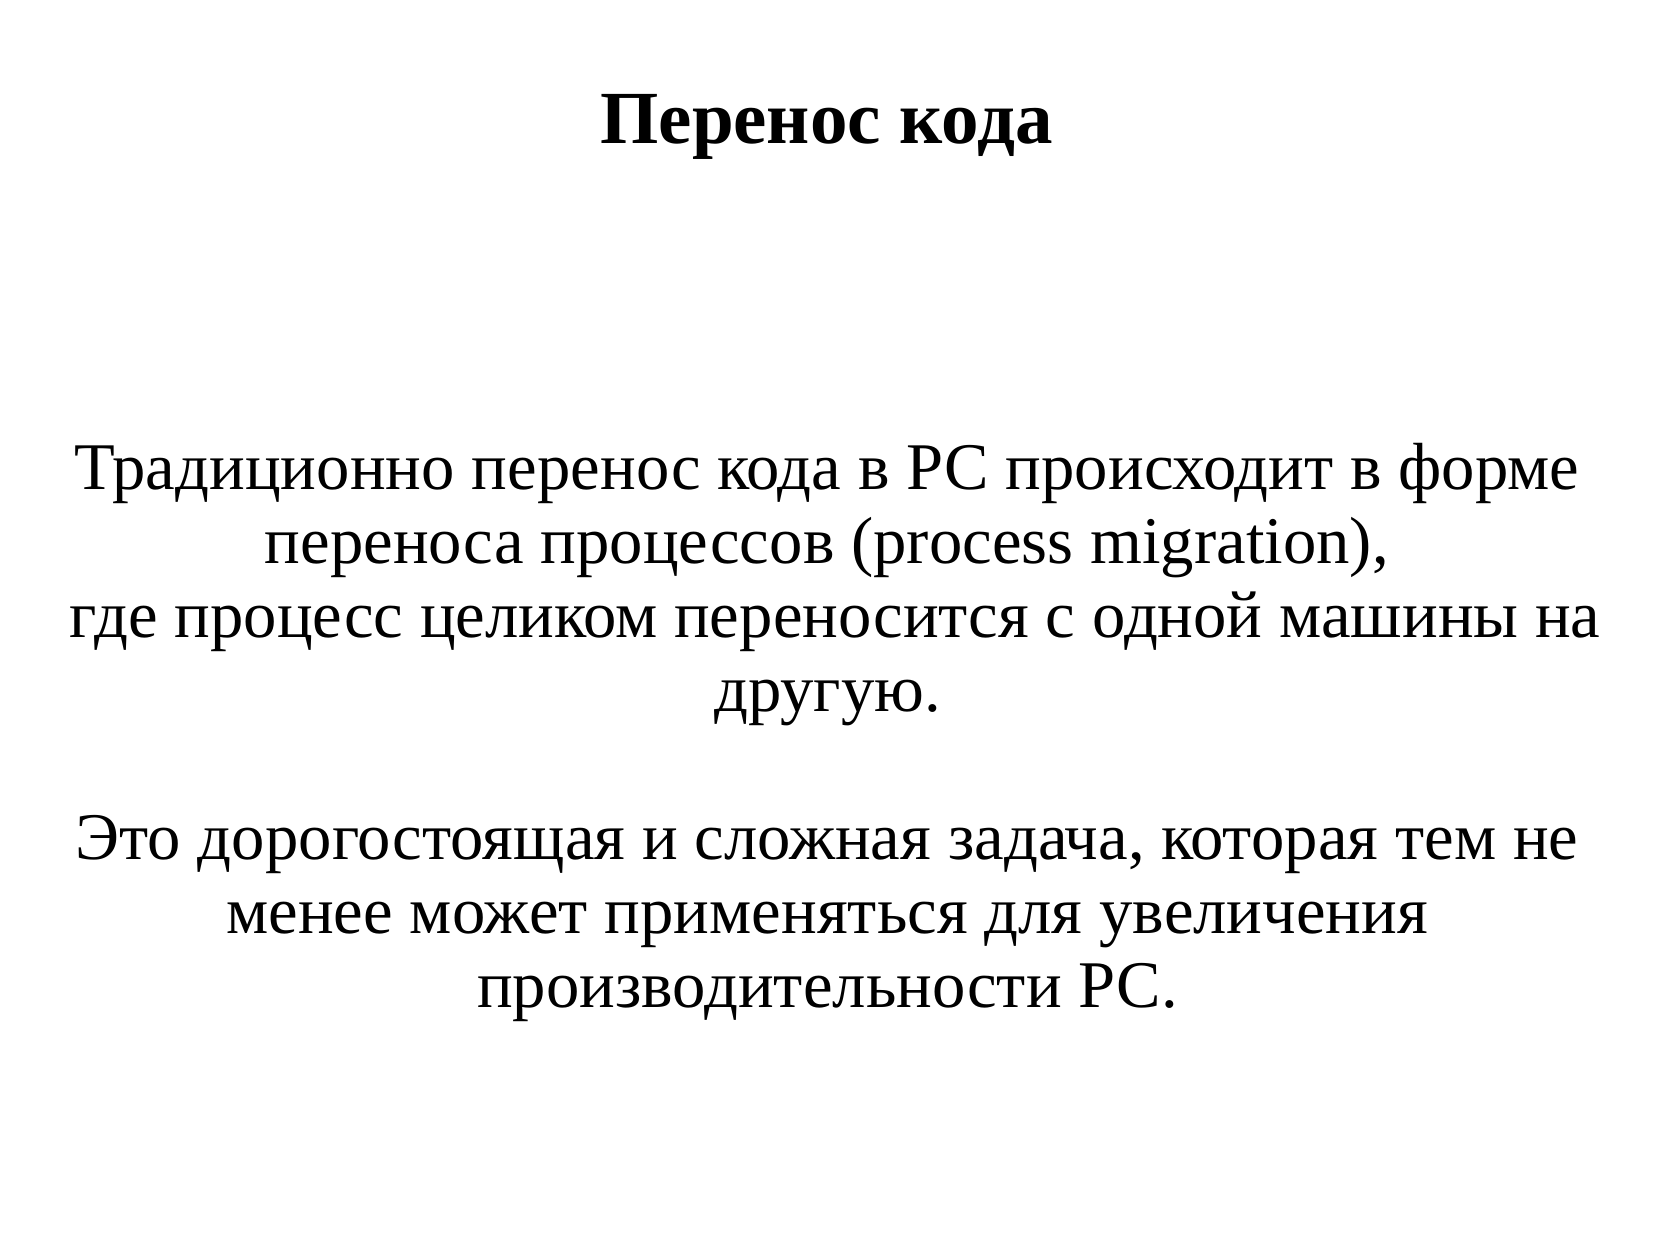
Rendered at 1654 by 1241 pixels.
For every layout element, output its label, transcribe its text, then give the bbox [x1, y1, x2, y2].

title Перенос кода [30, 27, 1624, 210]
subtitle Традиционно перенос кода в РС происходит в форме переноса процессов (process migration), где процесс целиком переносится с одной машины на другую. Это дорогостоящая и сложная задача, которая тем не менее может применяться для увеличения производительности РС. [30, 236, 1626, 1215]
